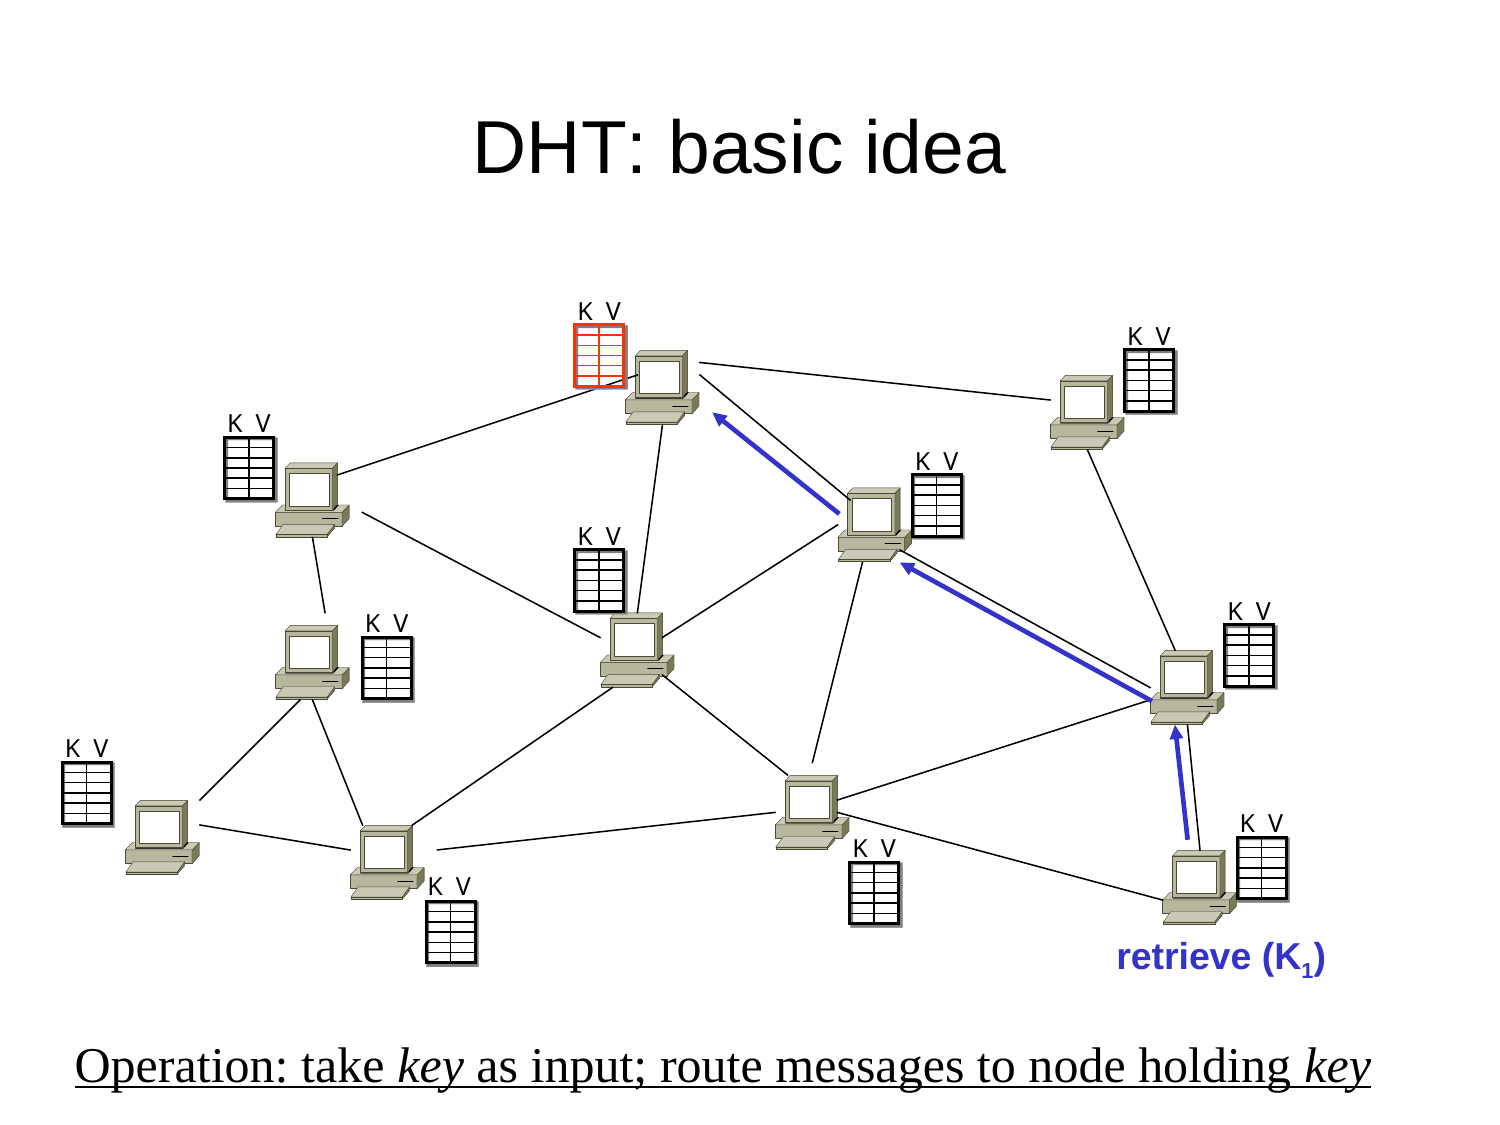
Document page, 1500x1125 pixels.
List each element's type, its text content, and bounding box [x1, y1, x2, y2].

text_box K V [1224, 800, 1299, 846]
text_box K V [412, 862, 486, 908]
title DHT: basic idea [112, 49, 1388, 238]
picture [1149, 650, 1225, 726]
picture [350, 825, 426, 901]
text_box K V [899, 437, 974, 483]
text_box Operation: take key as input; route messages to node holding key [59, 1024, 1386, 1101]
picture [624, 350, 700, 426]
picture [774, 774, 850, 850]
picture [600, 612, 676, 688]
text_box K V [212, 399, 286, 446]
picture [125, 800, 201, 876]
picture [275, 624, 351, 700]
text_box K V [1212, 587, 1286, 633]
text_box K V [49, 725, 124, 771]
text_box retrieve (K1) [1101, 924, 1341, 991]
picture [837, 487, 913, 563]
text_box K V [349, 600, 424, 646]
text_box K V [837, 825, 911, 871]
picture [1050, 375, 1126, 451]
picture [1162, 849, 1238, 924]
picture [275, 462, 351, 538]
text_box K V [562, 287, 636, 333]
text_box K V [562, 512, 636, 558]
text_box K V [1112, 312, 1186, 358]
